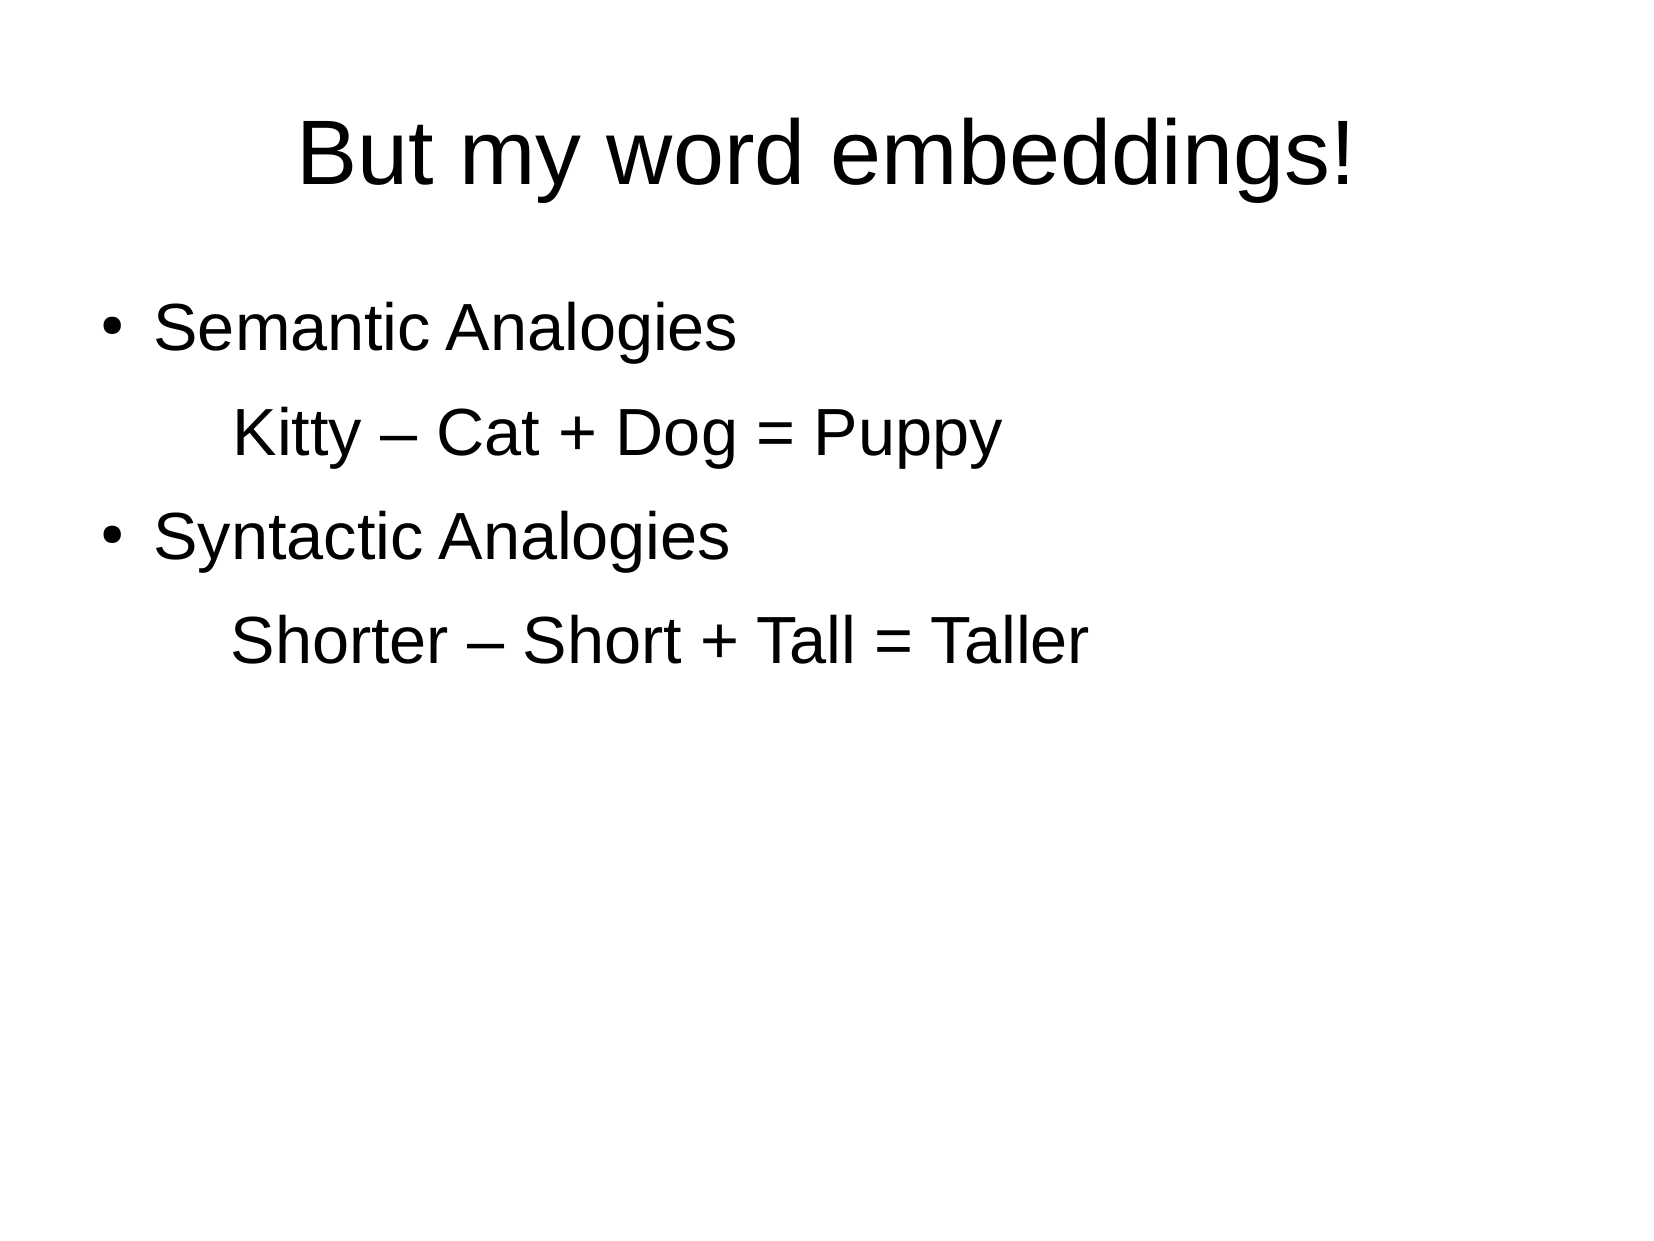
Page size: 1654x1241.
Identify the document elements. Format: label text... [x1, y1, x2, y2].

list Semantic Analogies Kitty – Cat + Dog = Puppy Syntactic Analogies Shorter – Short + Tall = Taller [82, 290, 1571, 1010]
title But my word embeddings! [82, 49, 1571, 257]
